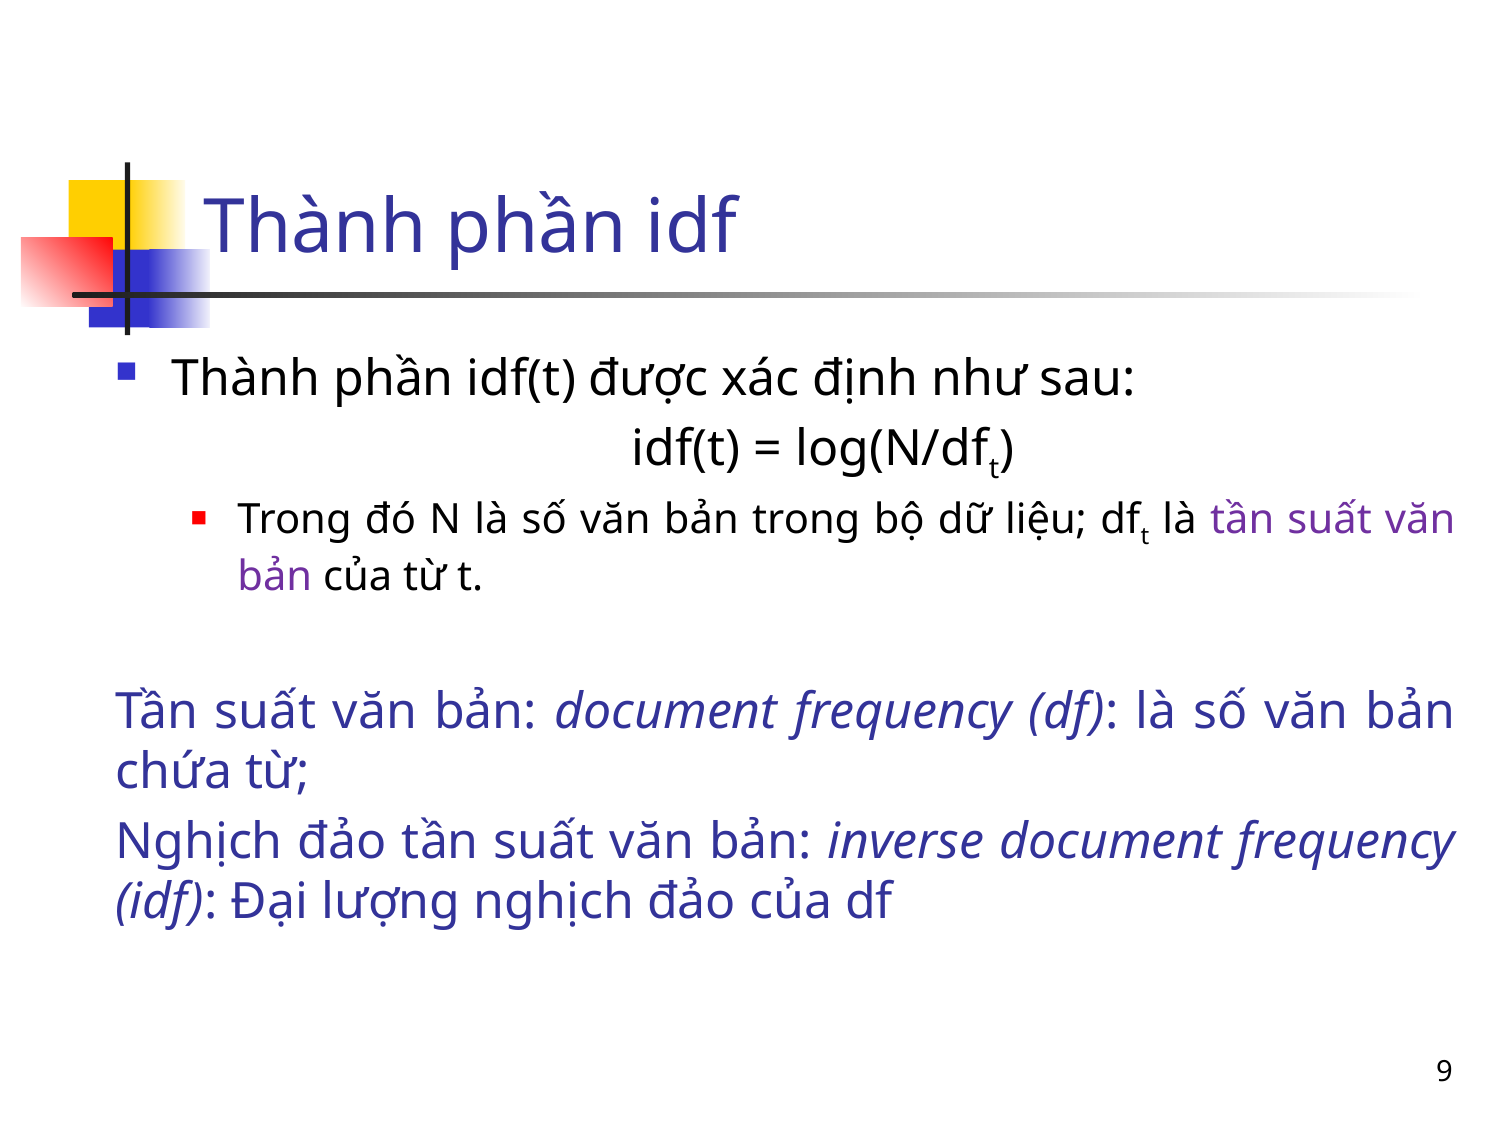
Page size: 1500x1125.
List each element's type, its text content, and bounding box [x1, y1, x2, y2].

slide_number <number> [1155, 1024, 1468, 1100]
list Thành phần idf(t) được xác định như sau: idf(t) = log(N/dft) Trong đó N là số văn bản trong bộ dữ liệu; dft là tần suất văn bản của từ t. Tần suất văn bản: document frequency (df): là số văn bản chứa từ; Nghịch đảo tần suất văn bản: inverse document frequency (idf): Đại lượng nghịch đảo của df [100, 338, 1471, 929]
title Thành phần idf [188, 35, 1468, 275]
